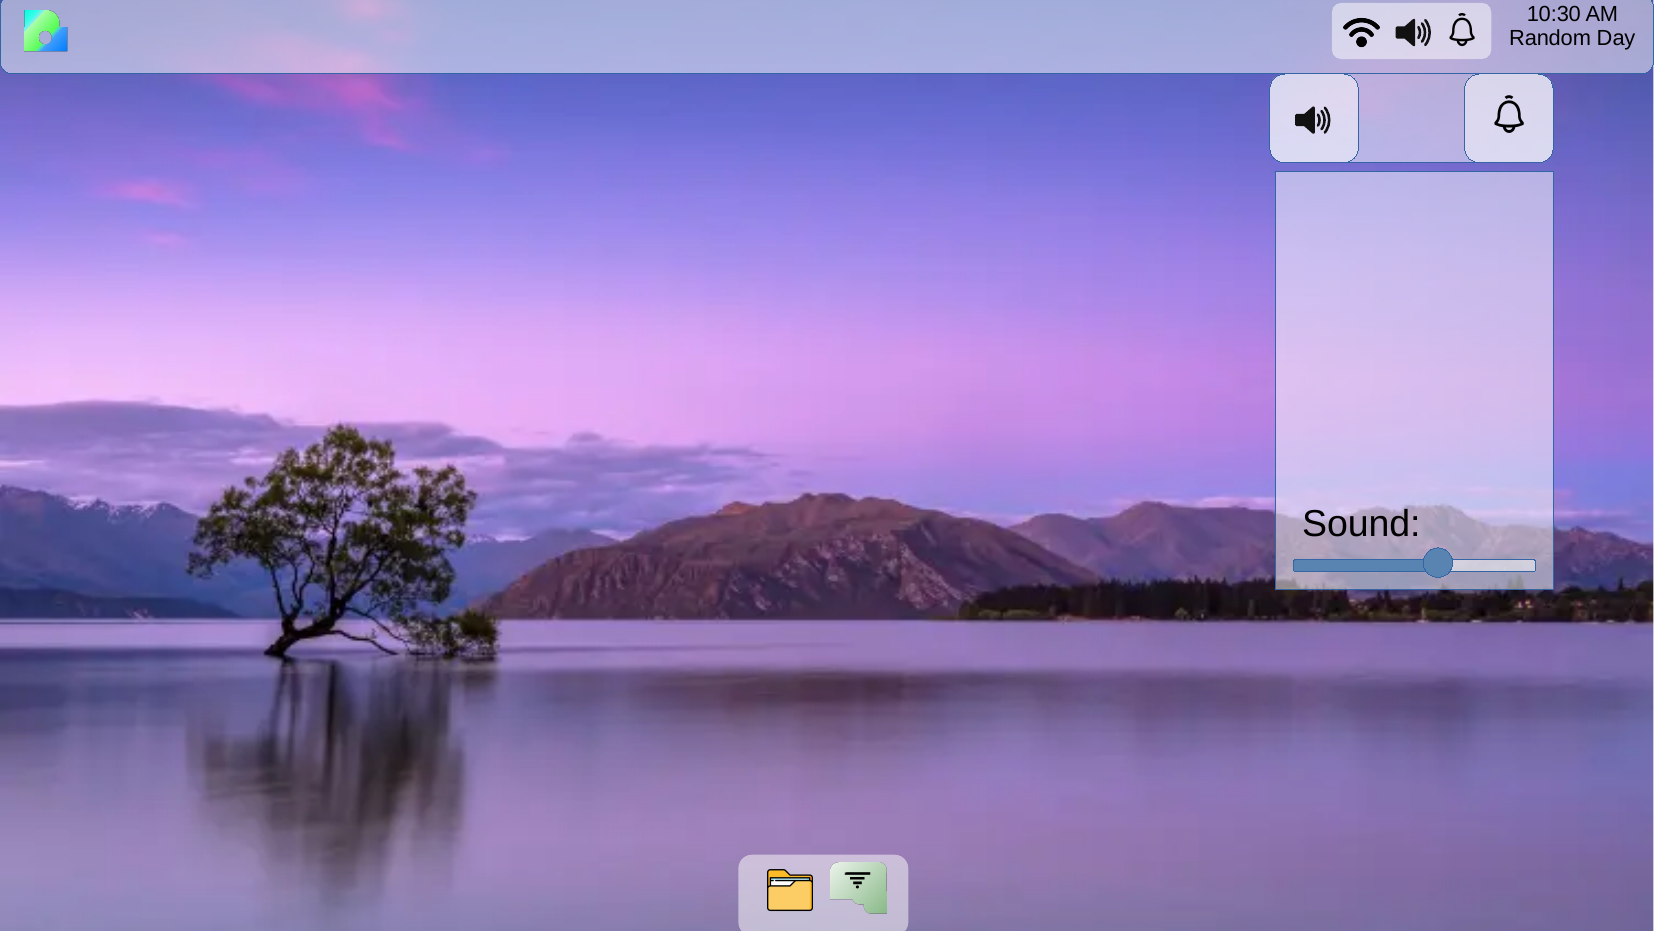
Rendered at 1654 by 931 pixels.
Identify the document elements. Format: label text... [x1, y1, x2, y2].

picture [1343, 14, 1380, 51]
picture [830, 862, 887, 919]
picture [1488, 93, 1530, 135]
picture [0, 0, 1654, 931]
text_box Sound: [1287, 494, 1518, 560]
text_box [1275, 171, 1554, 590]
text_box [738, 854, 909, 931]
picture [1293, 100, 1332, 139]
text_box 10:30 AM Random Day [1491, 0, 1654, 64]
text_box [89, 0, 1654, 163]
picture [1444, 11, 1480, 48]
picture [767, 867, 813, 913]
picture [1393, 12, 1433, 52]
